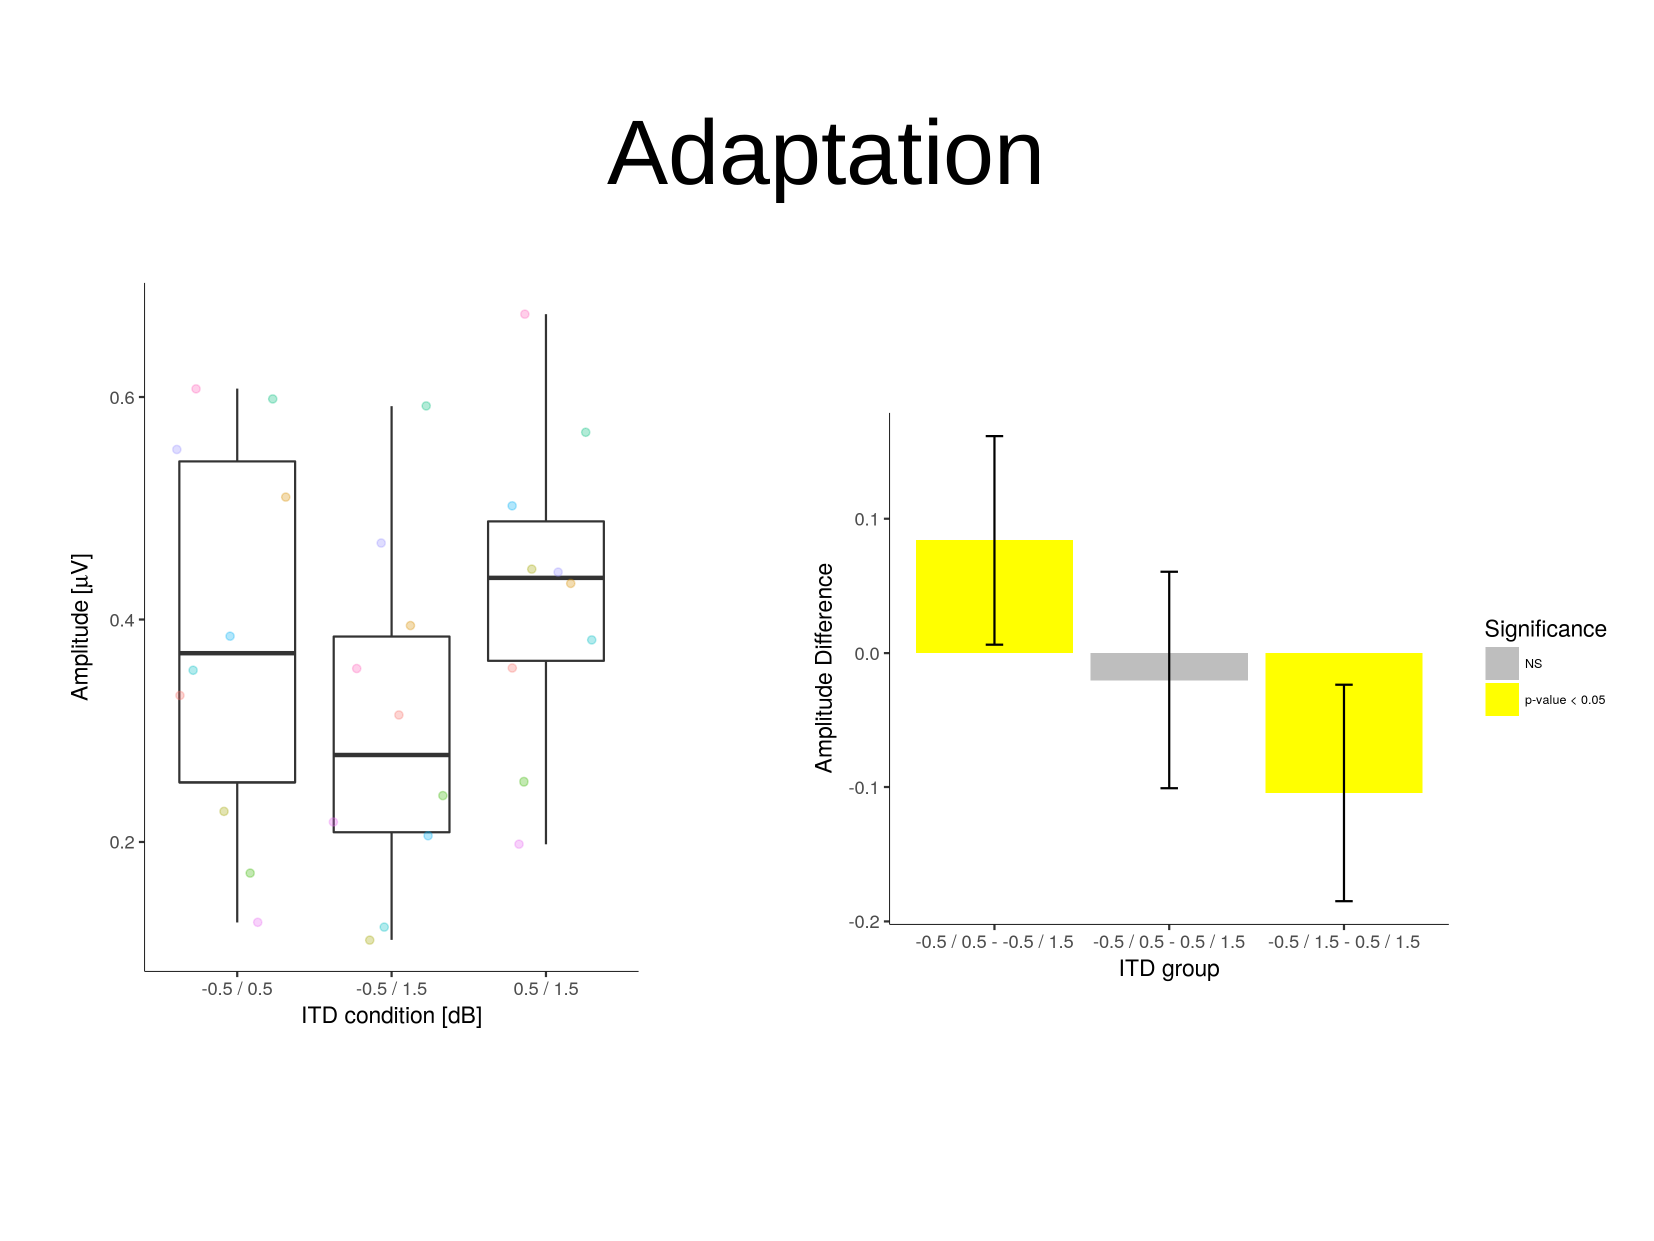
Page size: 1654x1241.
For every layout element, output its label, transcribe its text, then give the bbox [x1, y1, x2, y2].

picture [59, 271, 650, 1040]
picture [803, 401, 1630, 993]
title Adaptation [82, 49, 1571, 257]
